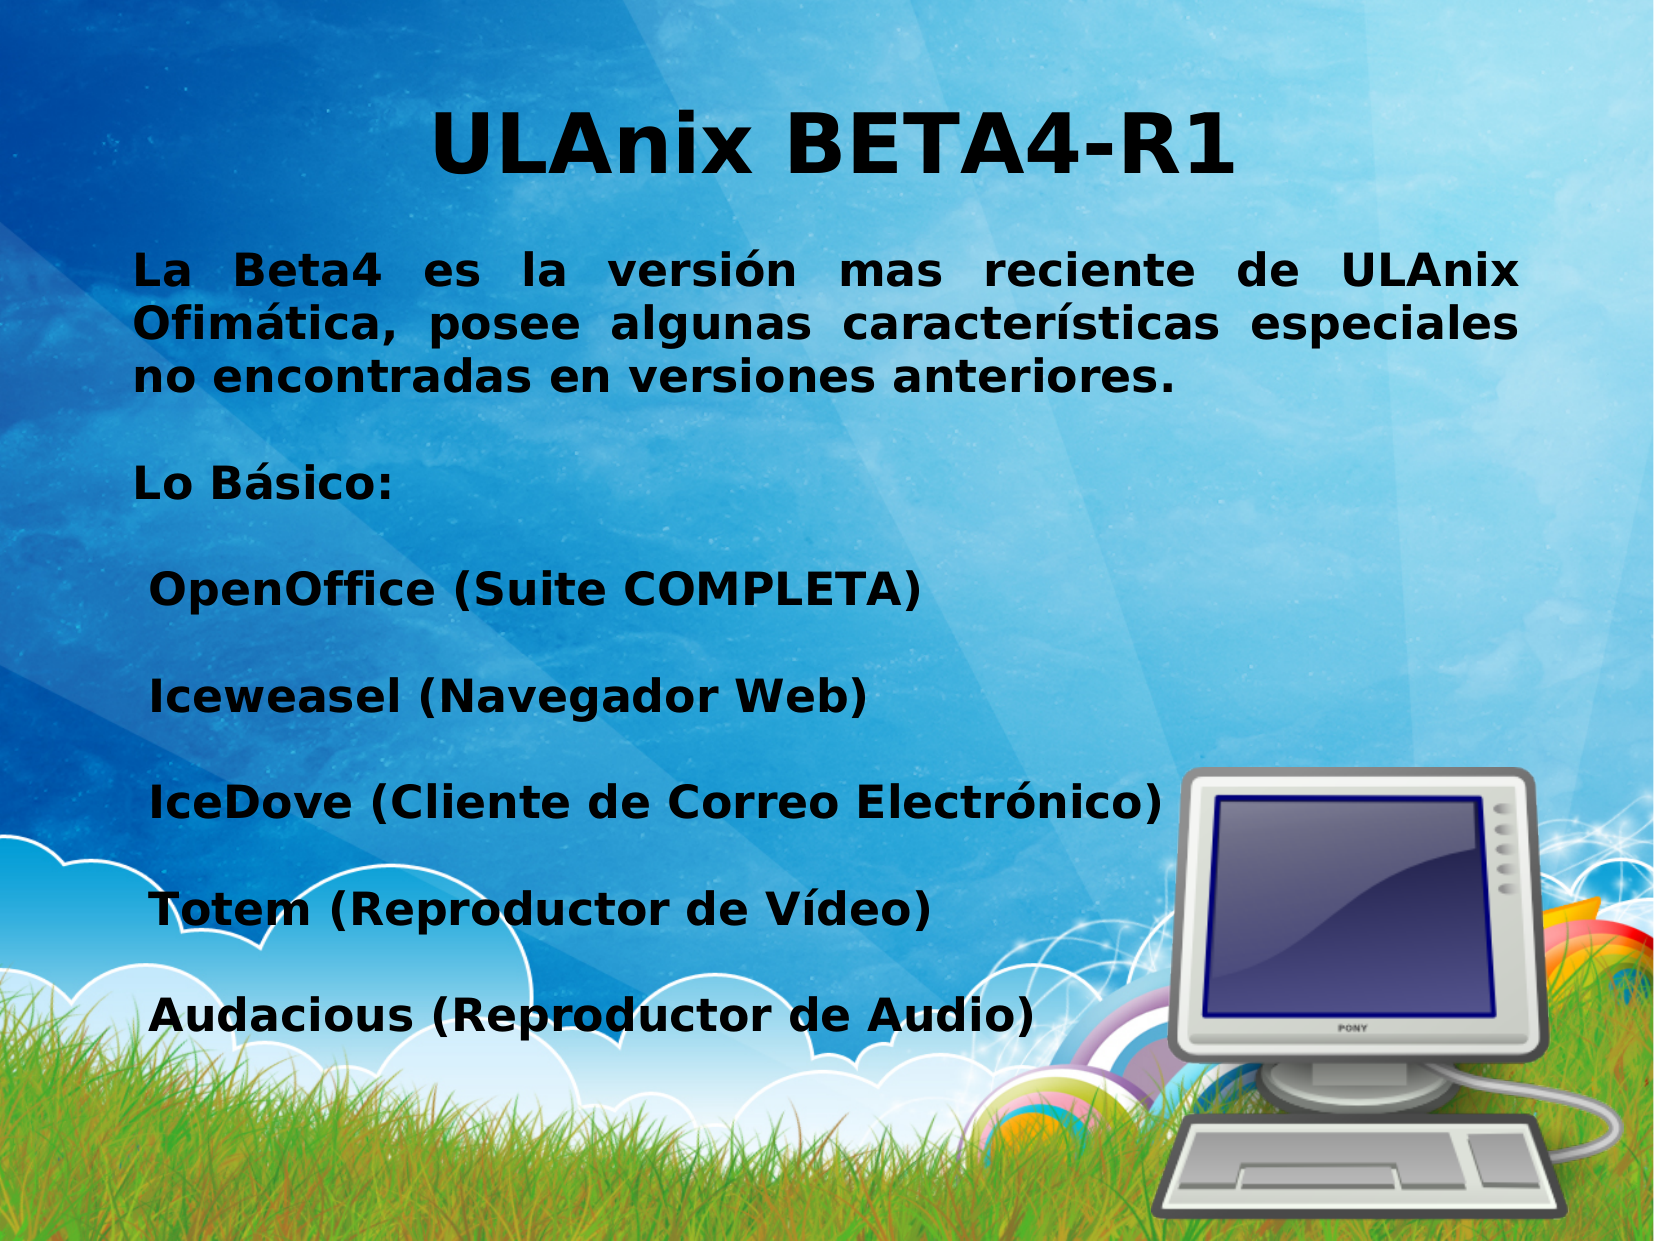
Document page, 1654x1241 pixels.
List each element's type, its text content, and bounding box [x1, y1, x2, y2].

picture [0, 0, 1654, 1241]
text_box ULAnix BETA4-R1 [413, 88, 1447, 201]
text_box La Beta4 es la versión mas reciente de ULAnix Ofimática, posee algunas características especiales no encontradas en versiones anteriores. Lo Básico: OpenOffice (Suite COMPLETA) Iceweasel (Navegador Web) IceDove (Cliente de Correo Electrónico) Totem (Reproductor de Vídeo) Audacious (Reproductor de Audio) [118, 236, 1536, 1051]
